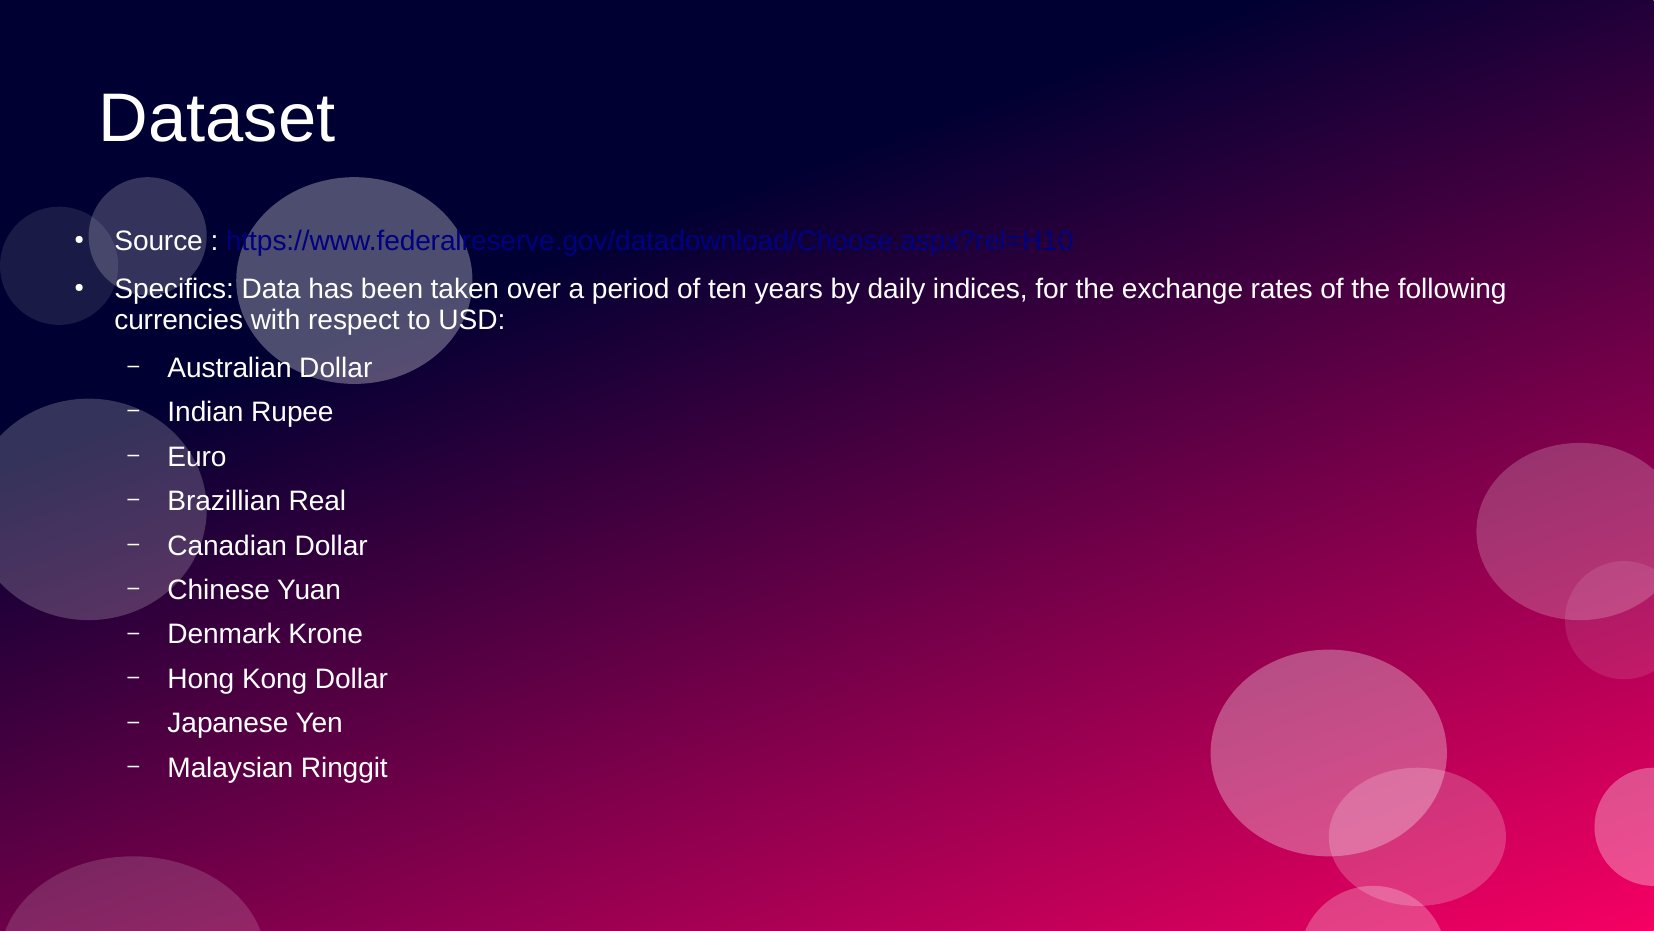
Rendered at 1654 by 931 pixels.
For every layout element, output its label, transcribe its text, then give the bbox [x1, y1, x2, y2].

title Dataset [98, 75, 1576, 238]
list Source : https://www.federalreserve.gov/datadownload/Choose.aspx?rel=H10 Specifics: Data has been taken over a period of ten years by daily indices, for the exchange rates of the following currencies with respect to USD: Australian Dollar Indian Rupee Euro Brazillian Real Canadian Dollar Chinese Yuan Denmark Krone Hong Kong Dollar Japanese Yen Malaysian Ringgit [61, 225, 1538, 788]
